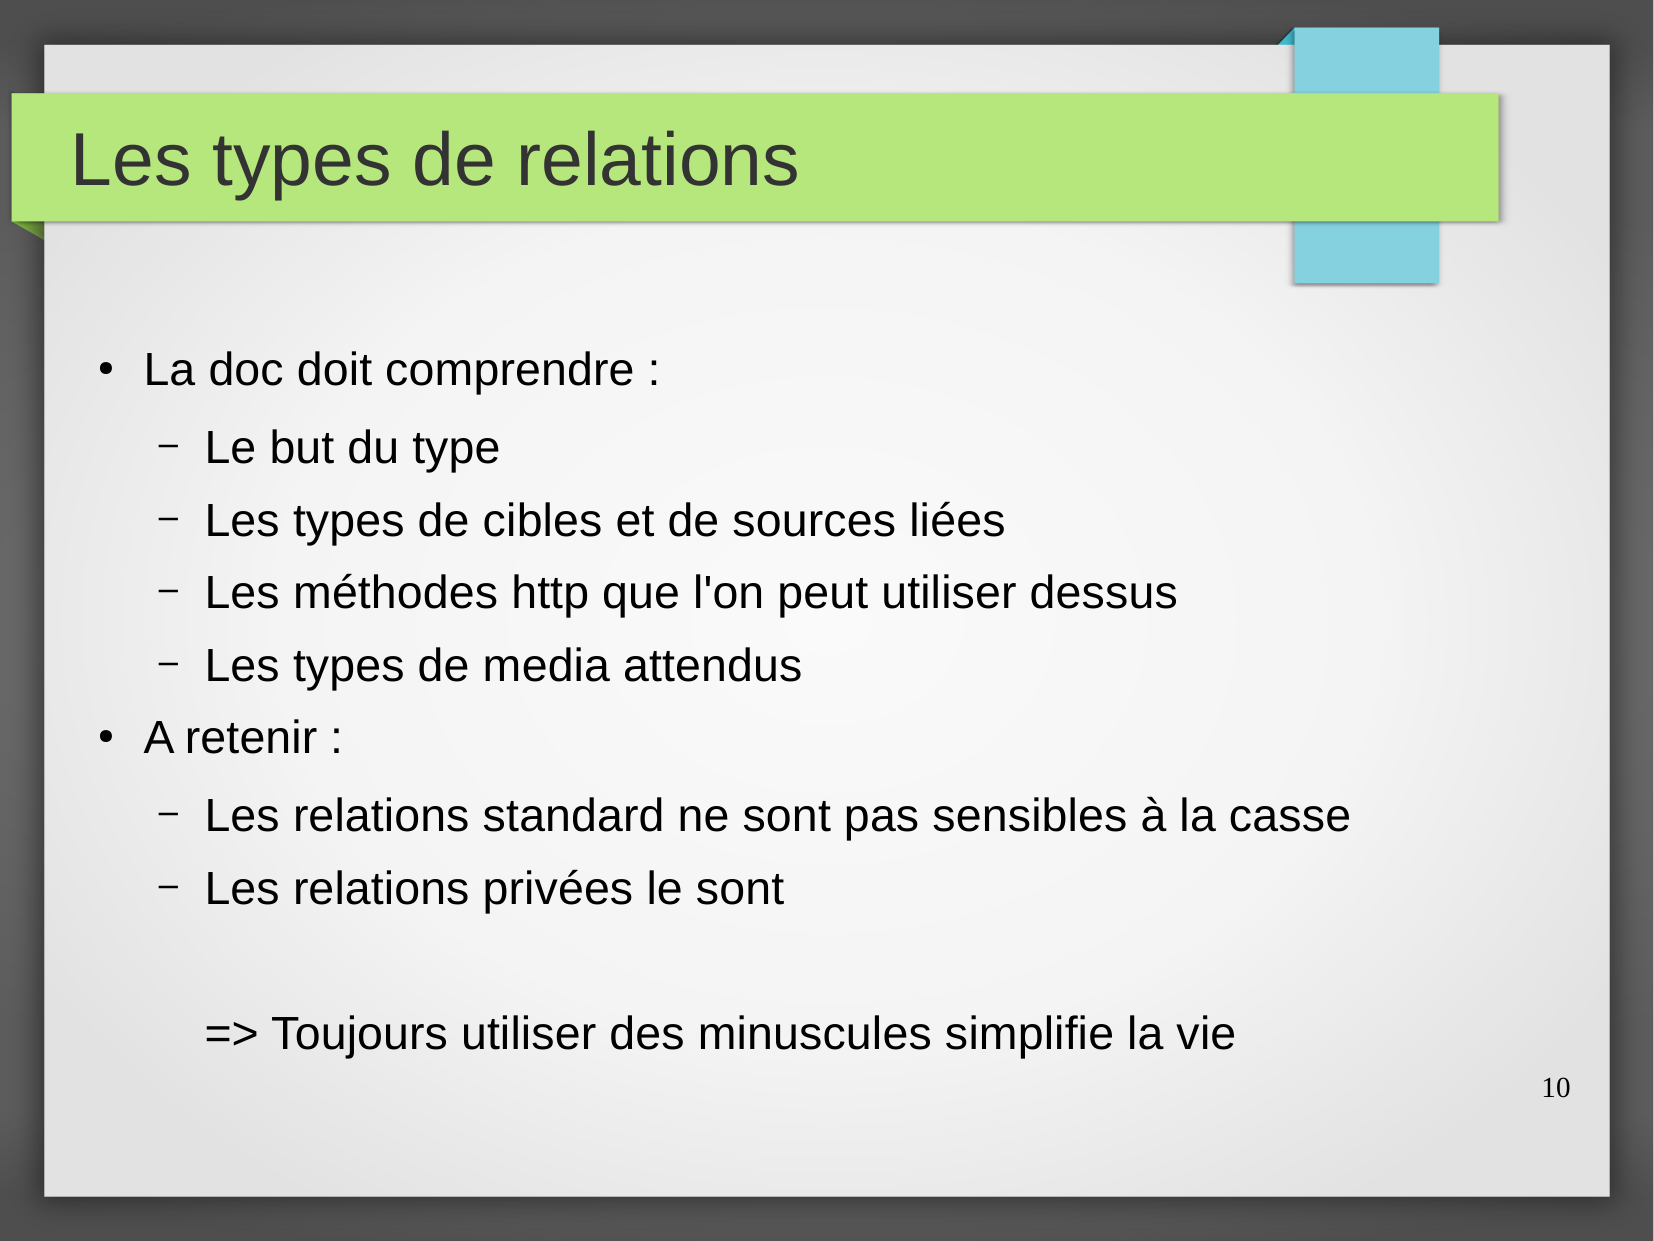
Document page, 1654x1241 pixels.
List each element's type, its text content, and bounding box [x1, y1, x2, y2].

picture [0, 0, 1654, 1241]
title Les types de relations [70, 106, 1229, 213]
list La doc doit comprendre : Le but du type Les types de cibles et de sources liées Les méthodes http que l'on peut utiliser dessus Les types de media attendus A retenir : Les relations standard ne sont pas sensibles à la casse Les relations privées le sont => Toujours utiliser des minuscules simplifie la vie [82, 343, 1538, 1063]
